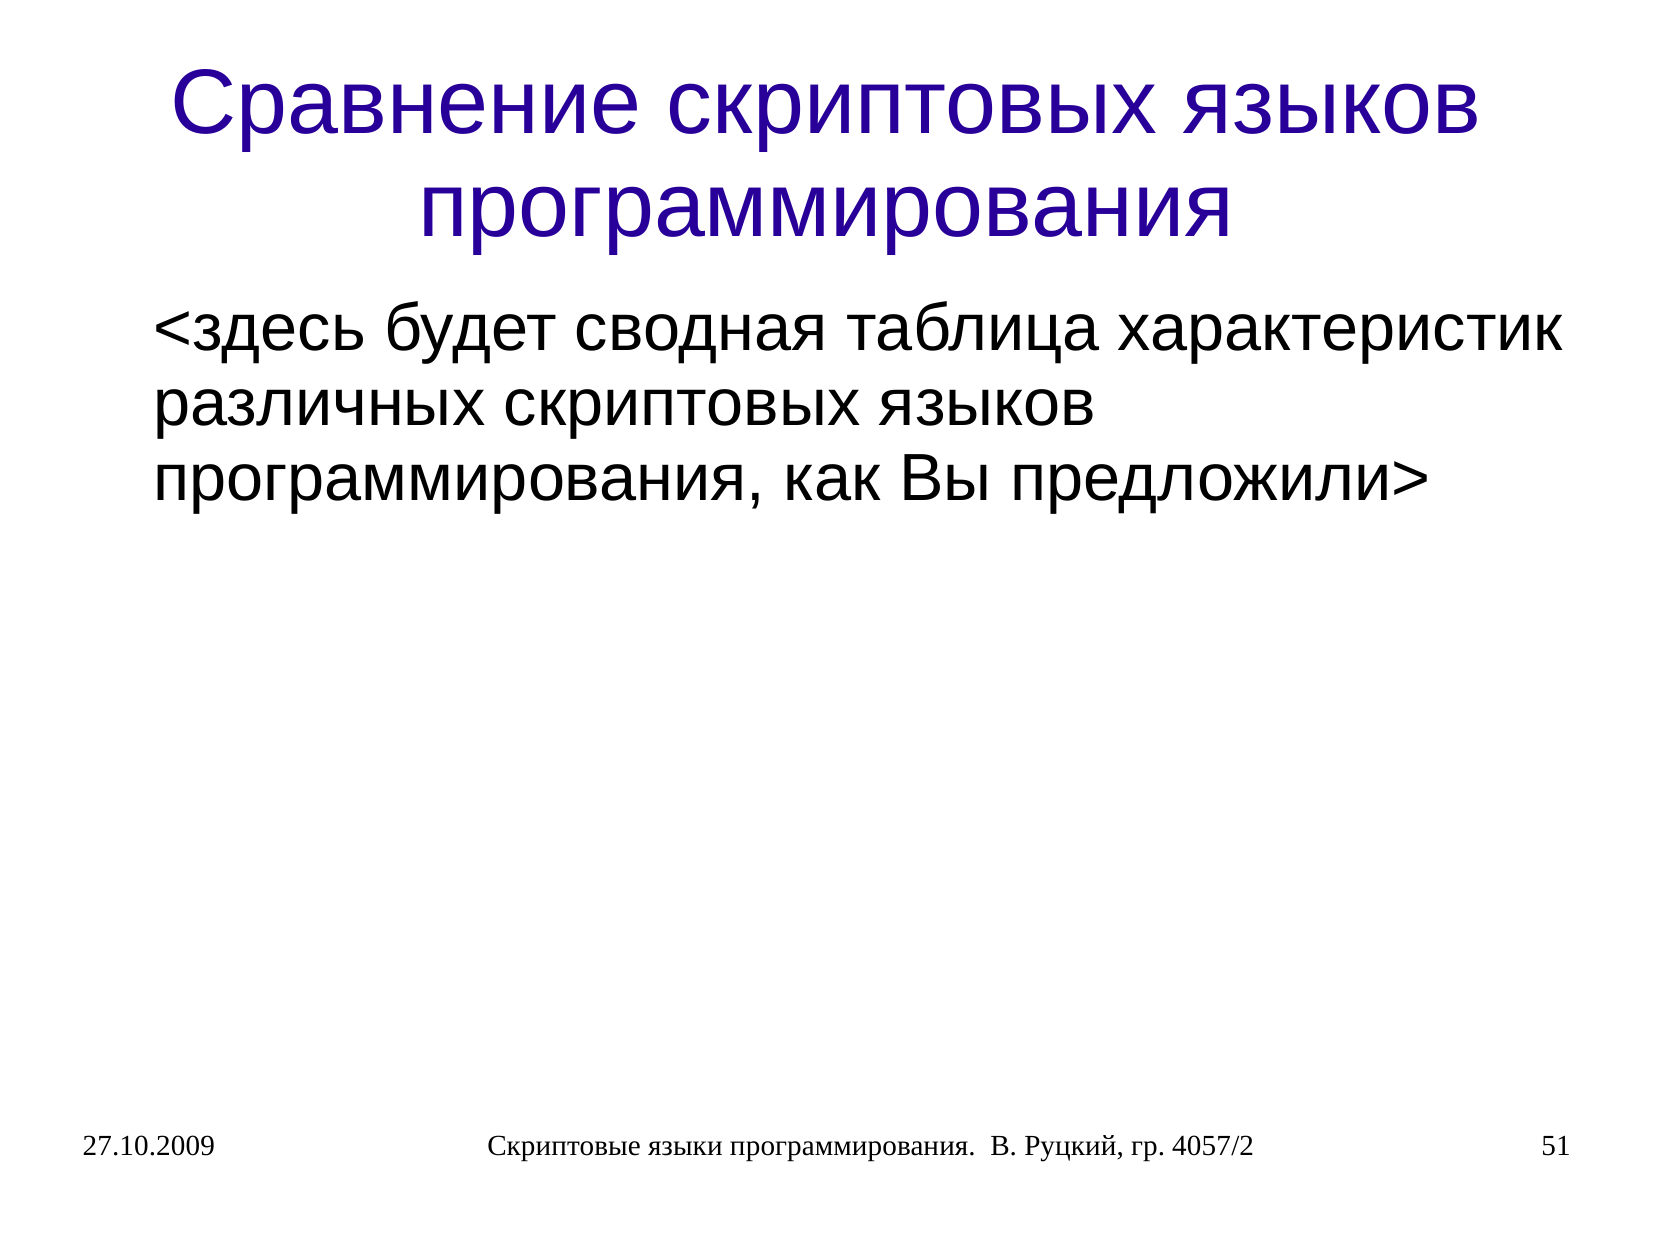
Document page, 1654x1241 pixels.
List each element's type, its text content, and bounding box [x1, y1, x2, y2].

list <здесь будет сводная таблица характеристик различных скриптовых языков программирования, как Вы предложили> [82, 290, 1571, 1109]
title Сравнение скриптовых языков программирования [82, 50, 1571, 256]
